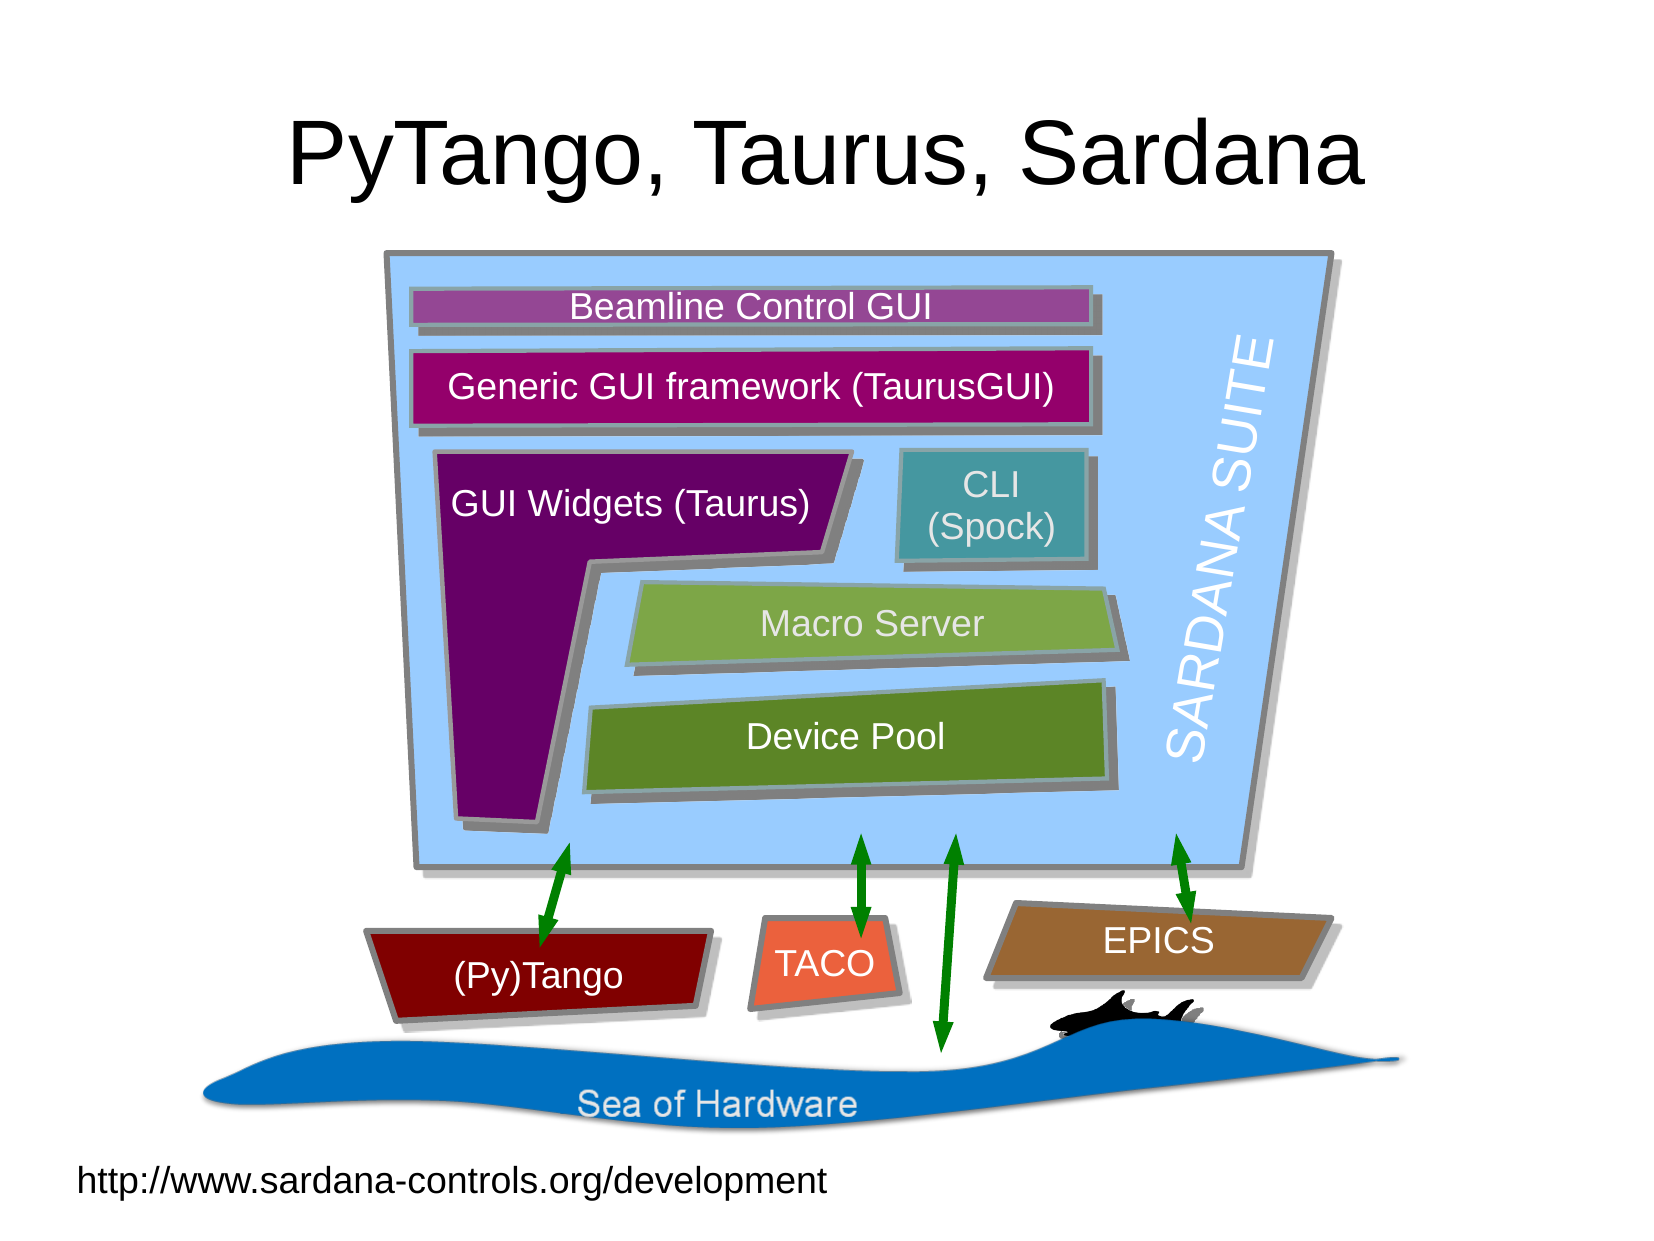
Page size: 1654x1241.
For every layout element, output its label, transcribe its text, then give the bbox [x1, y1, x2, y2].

text_box (Py)Tango [366, 930, 712, 1008]
text_box Beamline Control GUI [411, 287, 1092, 325]
text_box Device Pool [584, 680, 1107, 793]
text_box Generic GUI framework (TaurusGUI) [411, 348, 1092, 426]
text_box Macro Server [626, 582, 1118, 665]
text_box [386, 253, 1332, 868]
text_box TACO [750, 918, 900, 1008]
text_box CLI (Spock) [896, 449, 1087, 561]
text_box GUI Widgets (Taurus) [435, 475, 834, 533]
text_box http://www.sardana-controls.org/development [61, 1152, 1381, 1210]
text_box EPICS [986, 903, 1332, 979]
title PyTango, Taurus, Sardana [82, 49, 1571, 257]
picture [195, 990, 1416, 1141]
text_box SARDANA SUITE [1141, 301, 1298, 786]
